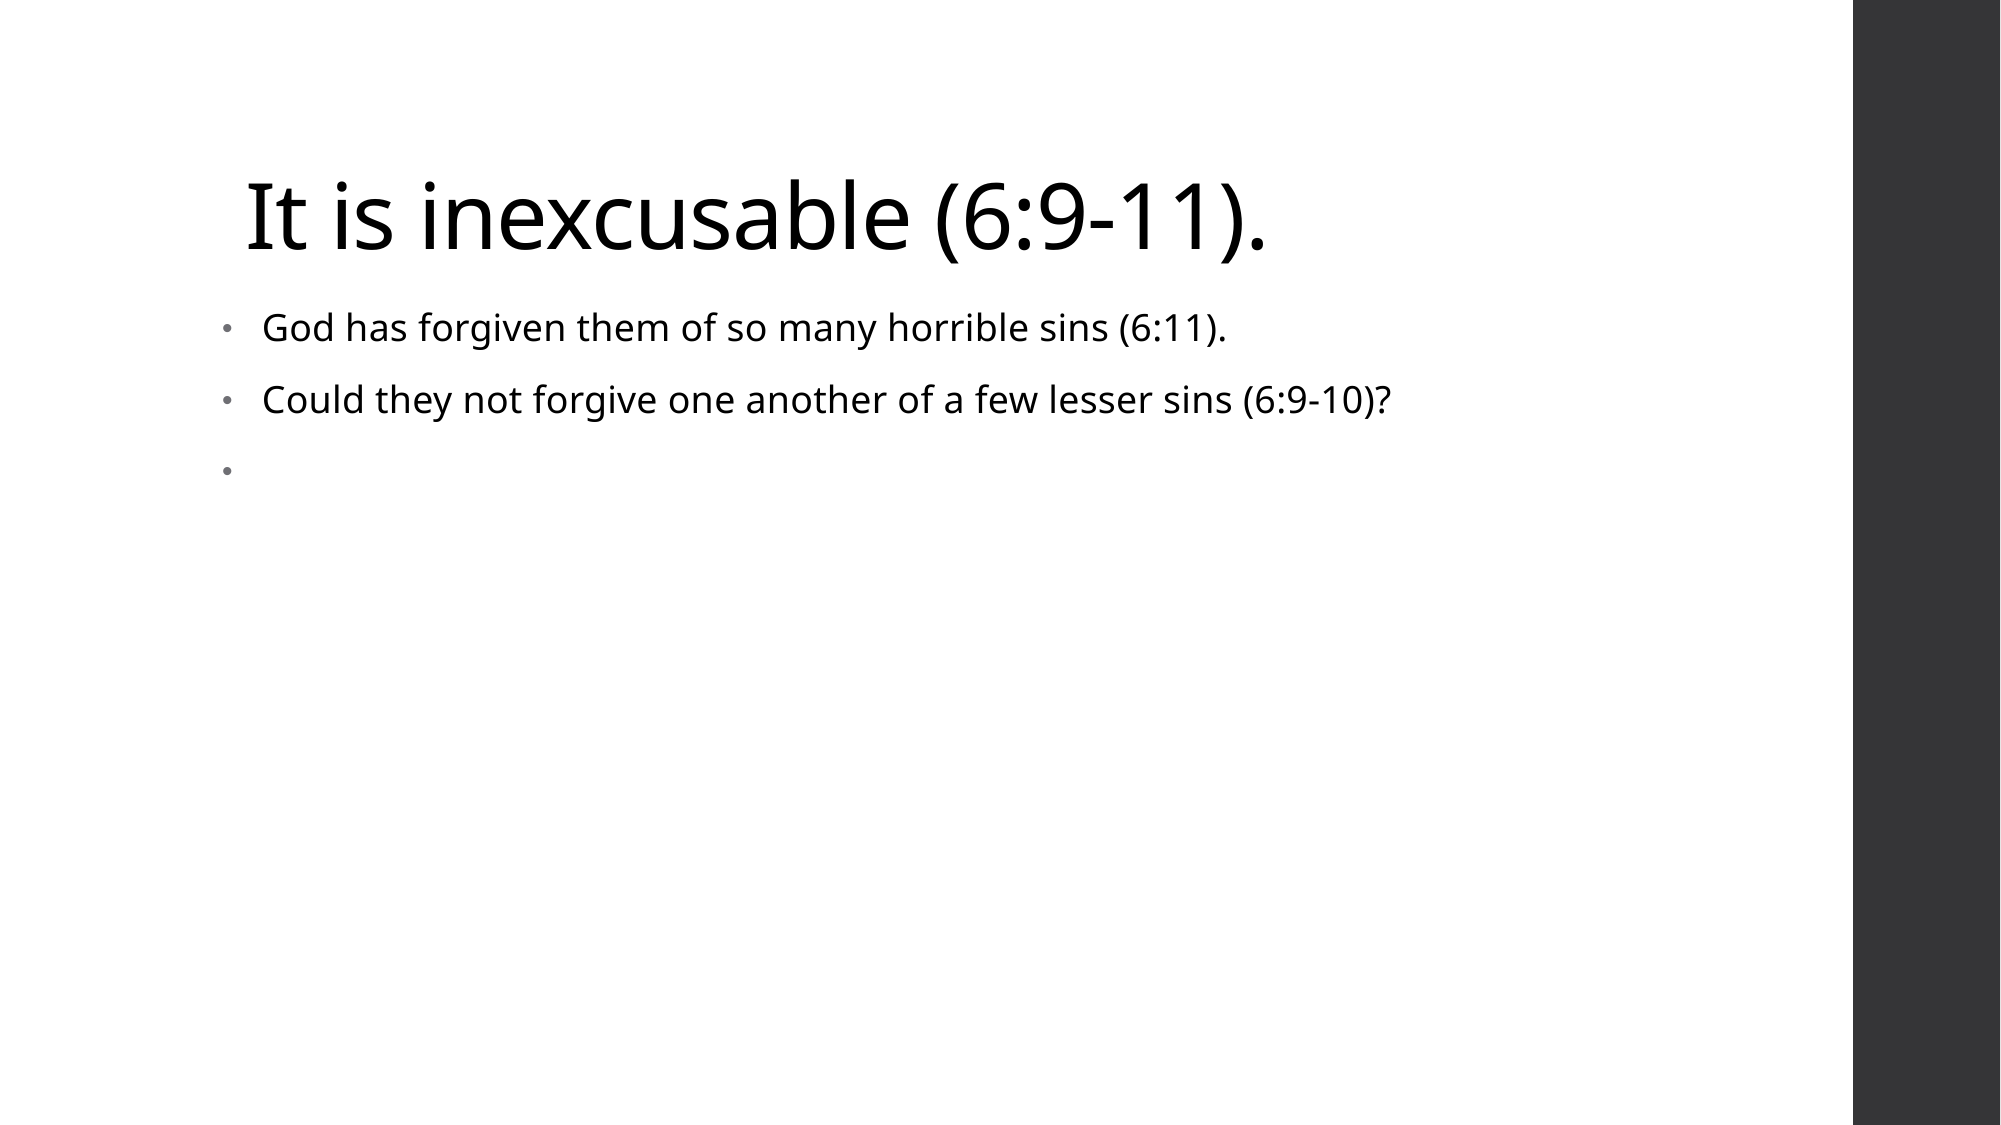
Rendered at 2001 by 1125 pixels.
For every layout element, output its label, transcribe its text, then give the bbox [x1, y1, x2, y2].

list God has forgiven them of so many horrible sins (6:11). Could they not forgive one another of a few lesser sins (6:9-10)? [206, 299, 1617, 1014]
title It is inexcusable (6:9-11). [206, 60, 1797, 278]
